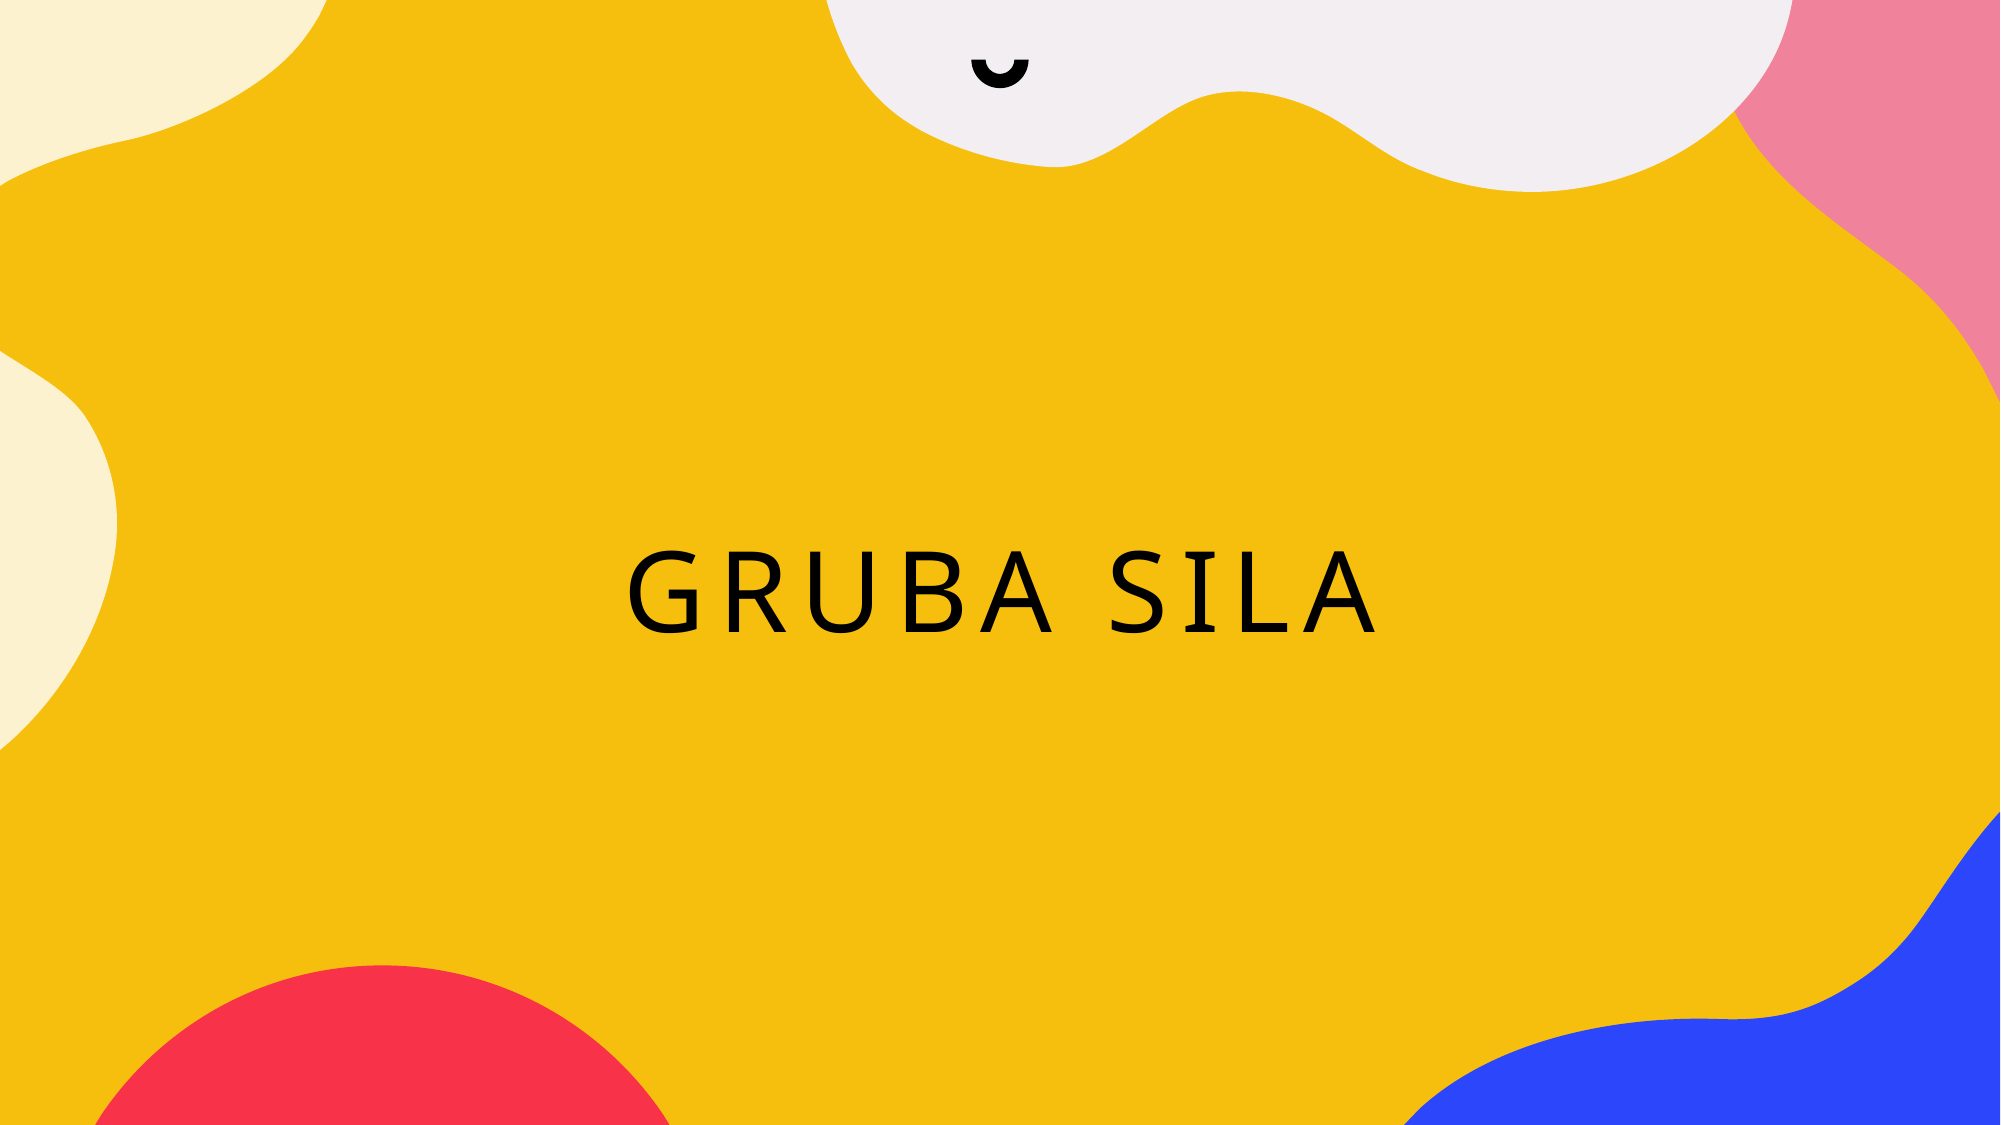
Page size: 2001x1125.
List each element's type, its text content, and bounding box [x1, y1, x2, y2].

title gruba sila [150, 60, 1850, 661]
